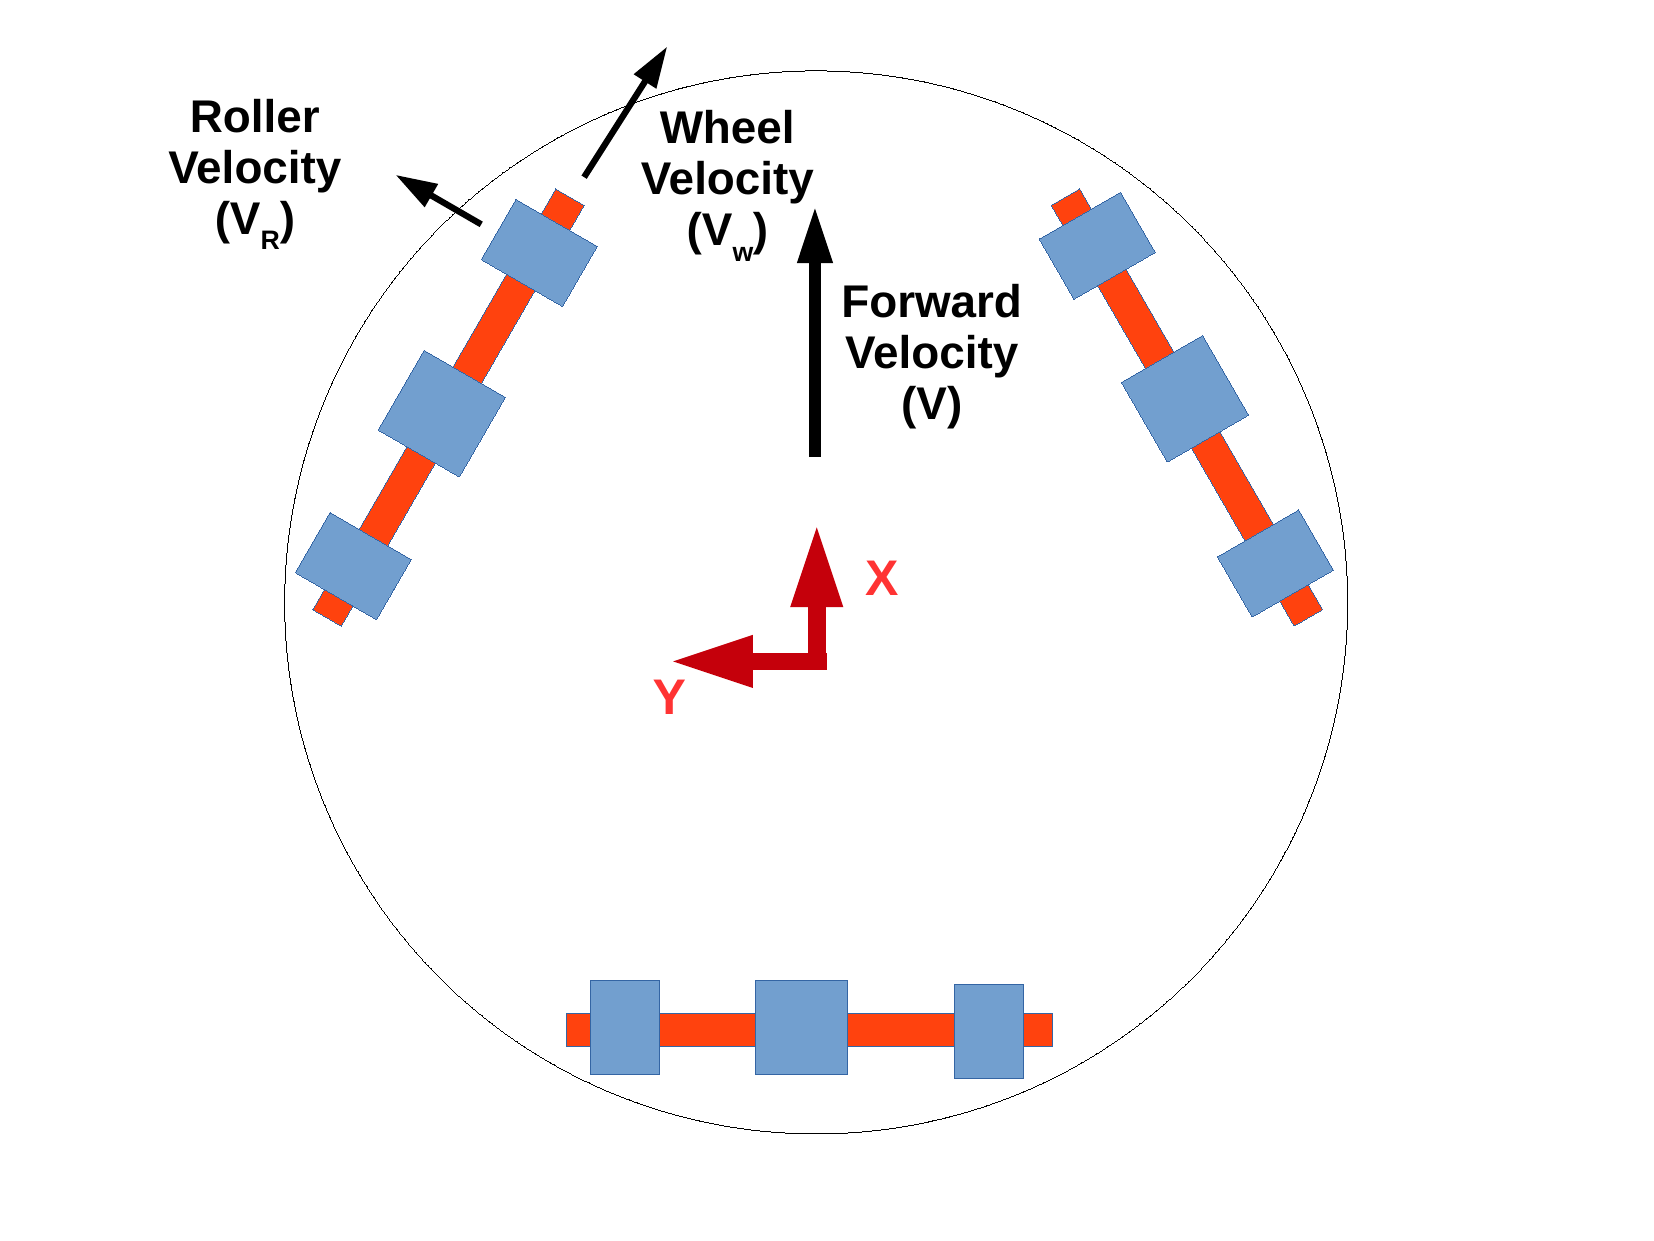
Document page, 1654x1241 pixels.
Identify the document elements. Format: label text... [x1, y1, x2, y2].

text_box [284, 70, 1348, 1134]
text_box Forward Velocity (V) [826, 268, 1087, 438]
text_box Wheel Velocity (Vw) [625, 94, 886, 275]
text_box X [850, 543, 1111, 708]
text_box Roller Velocity (VR) [153, 83, 414, 264]
text_box Y [637, 662, 898, 827]
